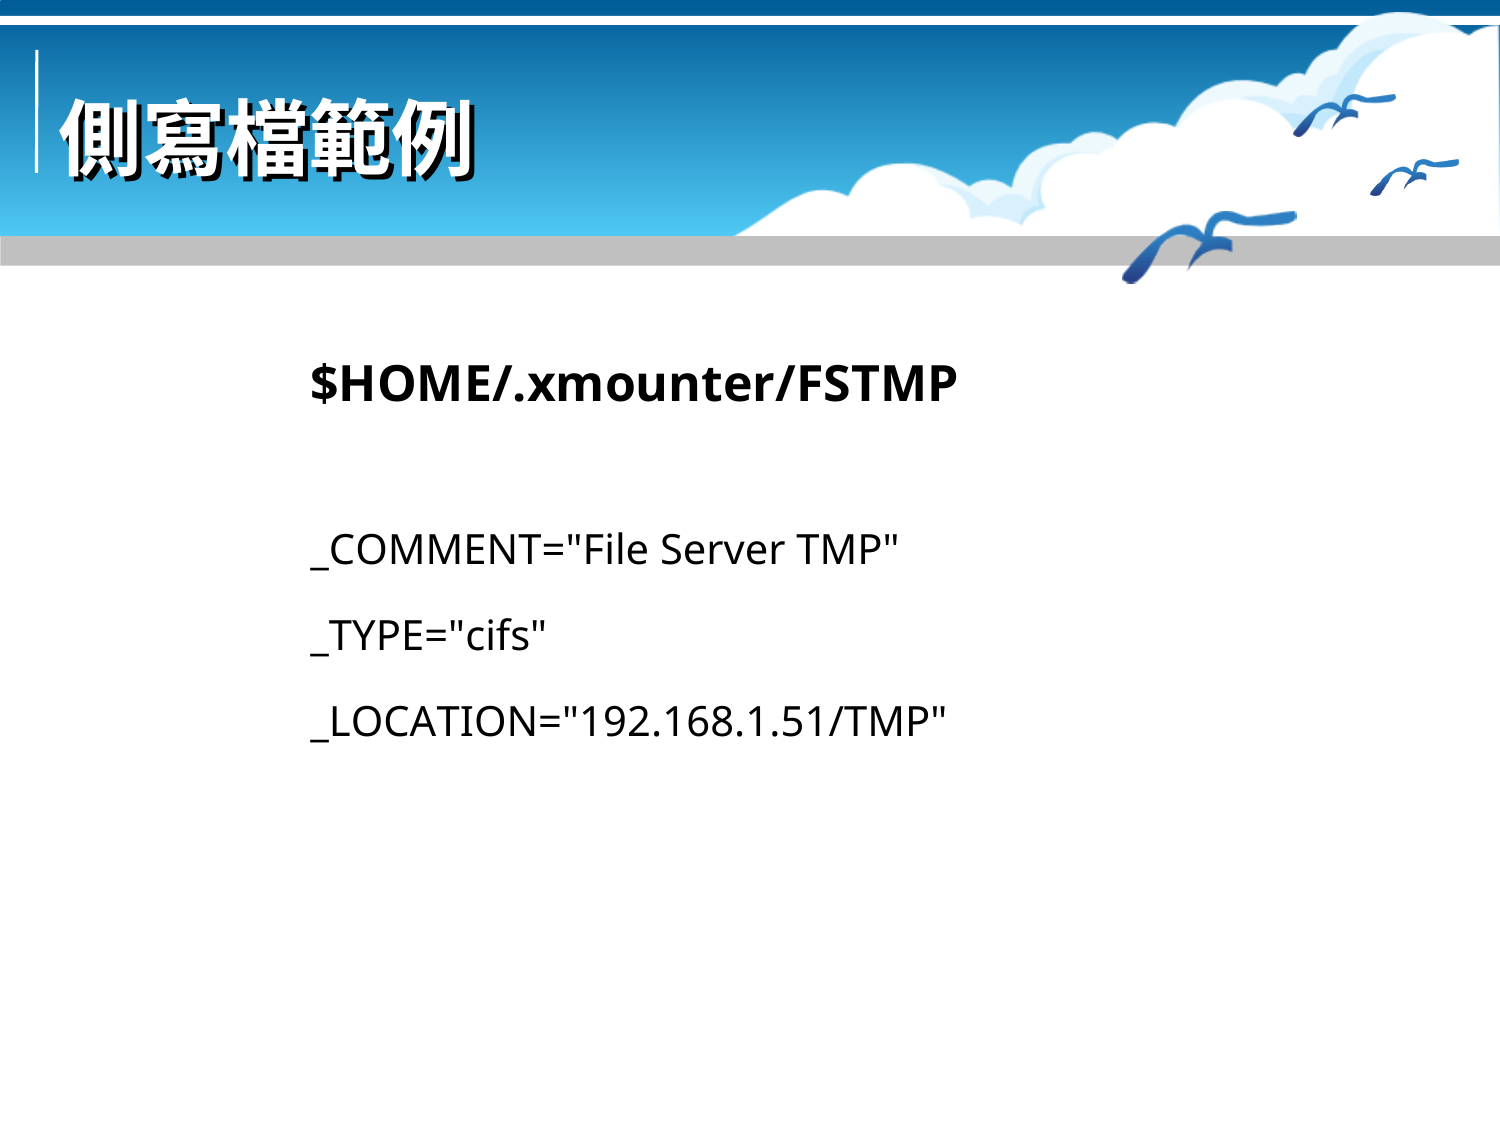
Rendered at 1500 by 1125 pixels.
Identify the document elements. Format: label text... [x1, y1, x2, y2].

title 側寫檔範例 [59, 86, 1465, 186]
list $HOME/.xmounter/FSTMP _COMMENT="File Server TMP" _TYPE="cifs" _LOCATION="192.168.1.51/TMP" [310, 313, 1344, 1113]
picture [730, 12, 1500, 284]
